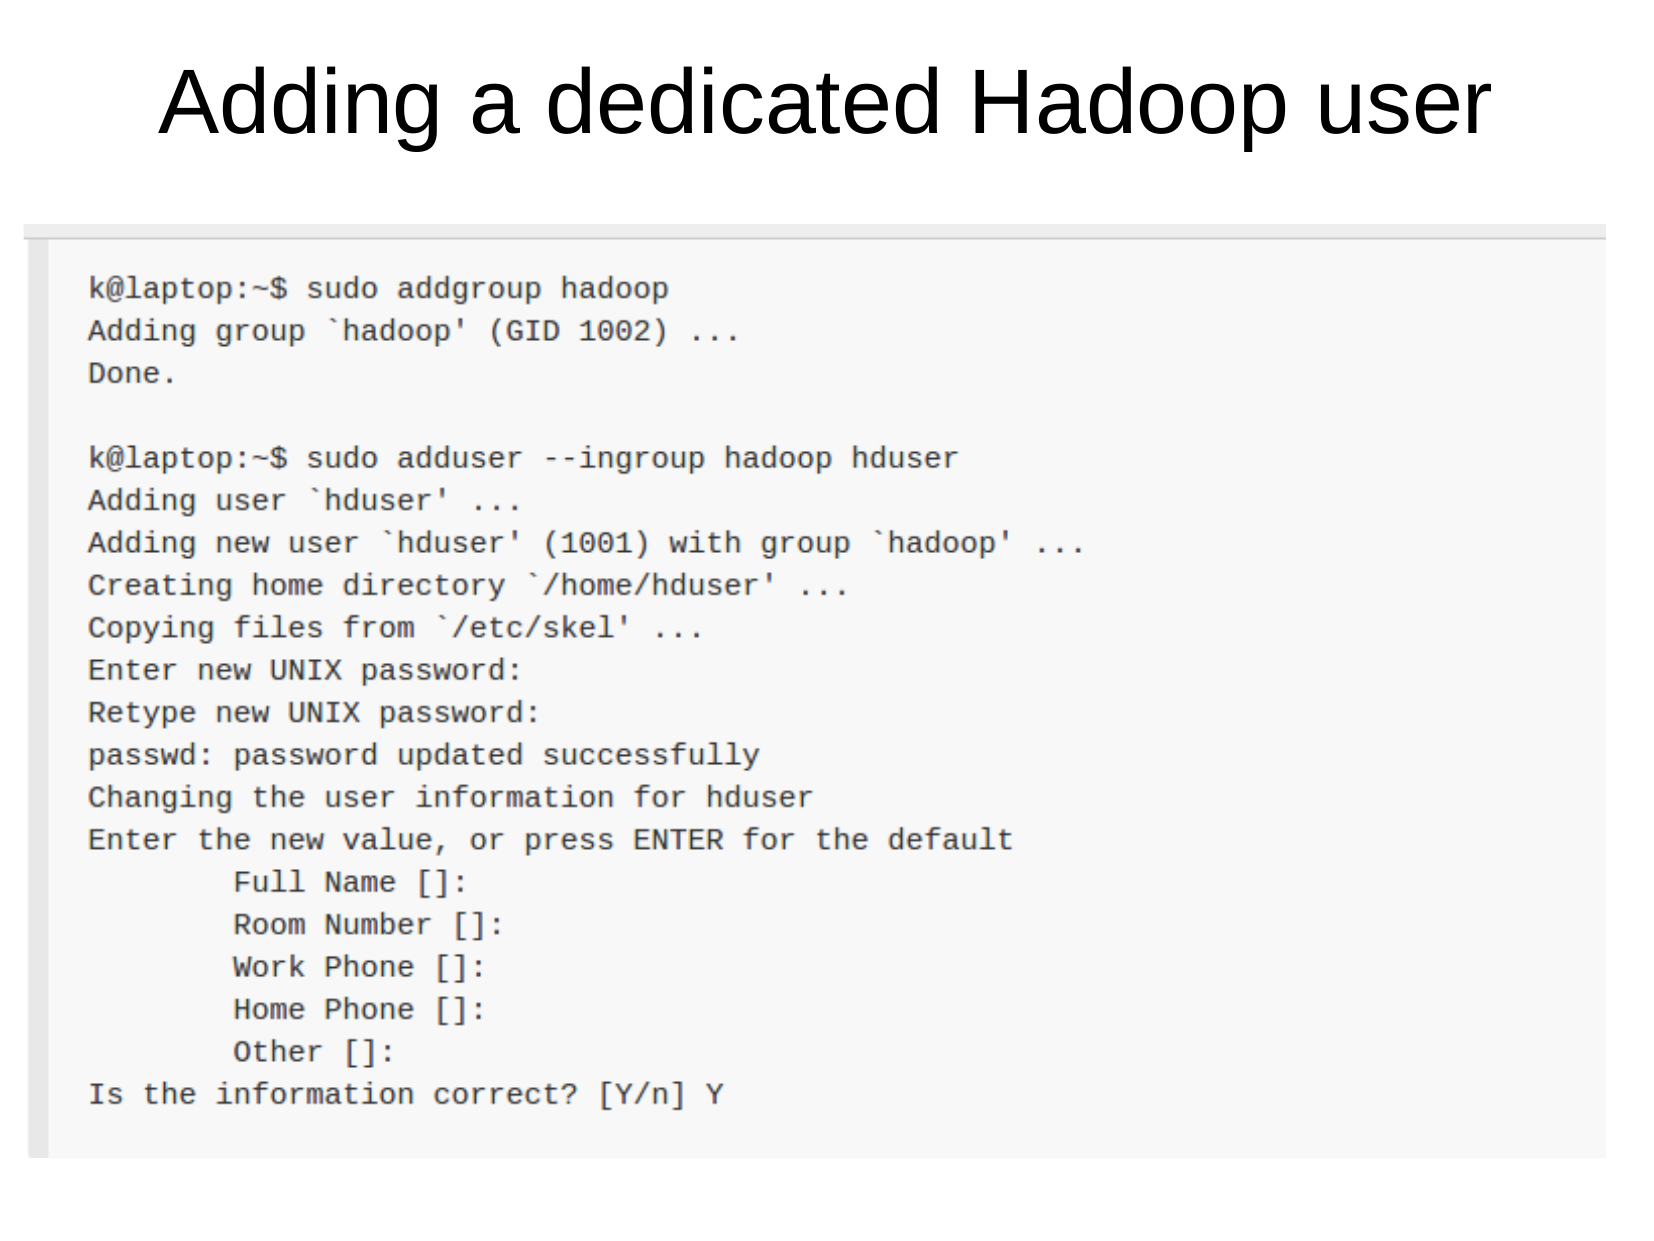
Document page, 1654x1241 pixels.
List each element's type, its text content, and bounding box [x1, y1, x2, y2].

title Adding a dedicated Hadoop user [82, 49, 1571, 224]
picture [23, 224, 1606, 1158]
